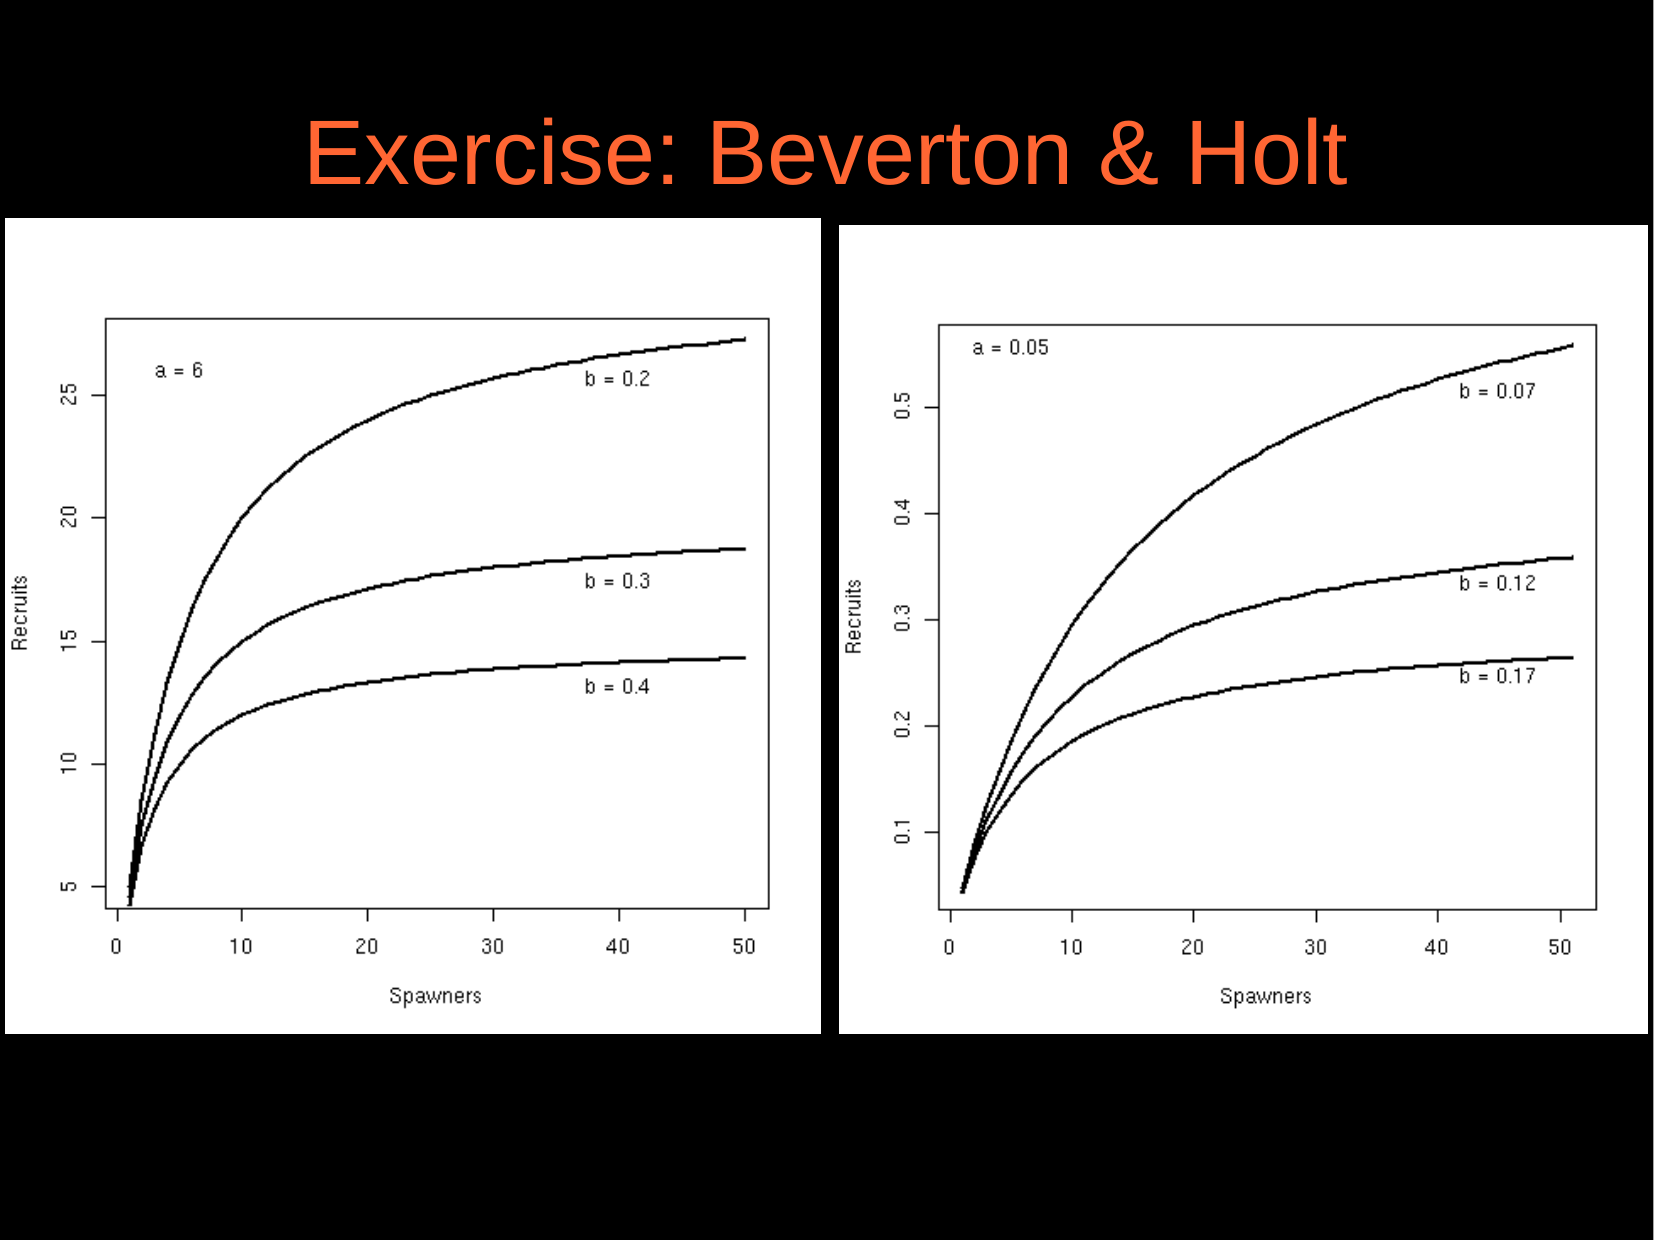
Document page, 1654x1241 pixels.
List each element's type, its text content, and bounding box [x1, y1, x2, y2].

picture [839, 225, 1648, 1034]
picture [5, 218, 821, 1034]
title Exercise: Beverton & Holt [82, 49, 1571, 257]
